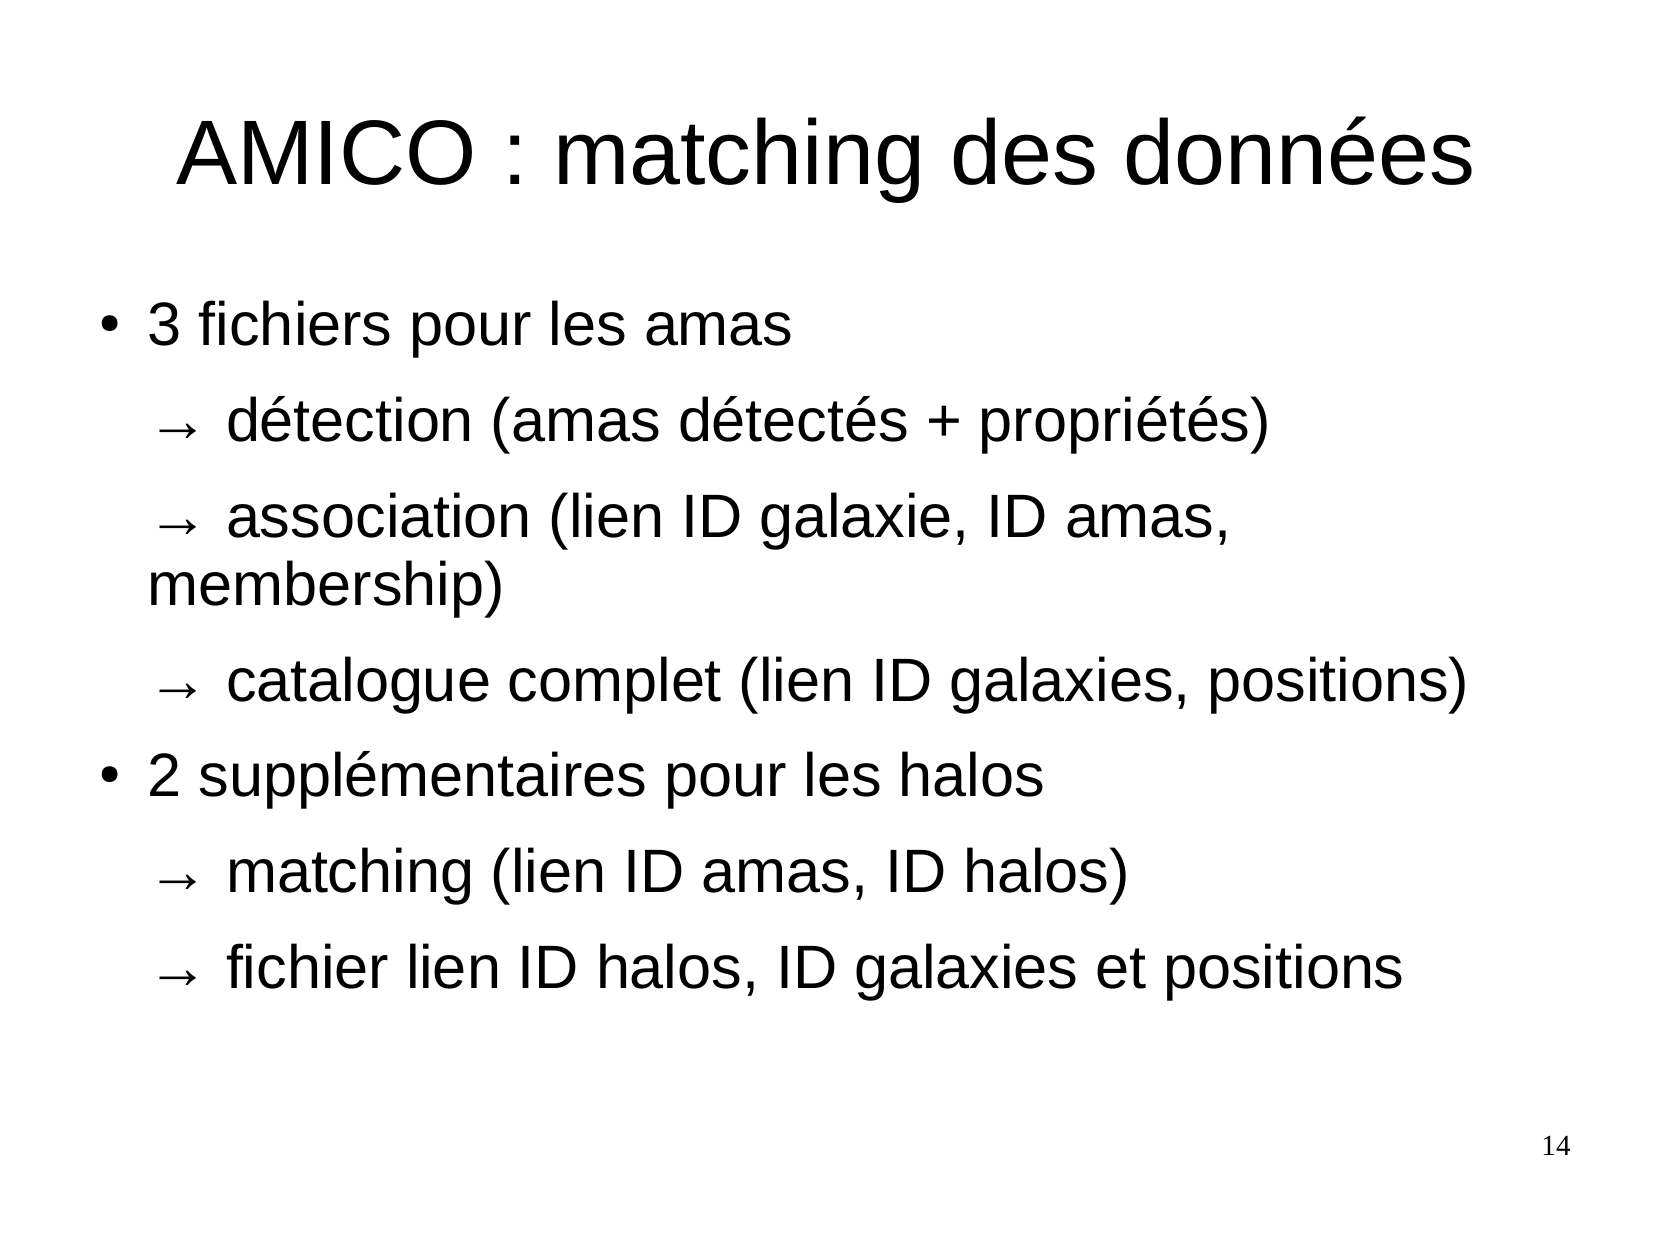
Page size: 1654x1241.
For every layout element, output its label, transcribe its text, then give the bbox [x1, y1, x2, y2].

title AMICO : matching des données [82, 49, 1571, 257]
list 3 fichiers pour les amas → détection (amas détectés + propriétés) → association (lien ID galaxie, ID amas, membership) → catalogue complet (lien ID galaxies, positions) 2 supplémentaires pour les halos → matching (lien ID amas, ID halos) → fichier lien ID halos, ID galaxies et positions [82, 290, 1571, 1010]
